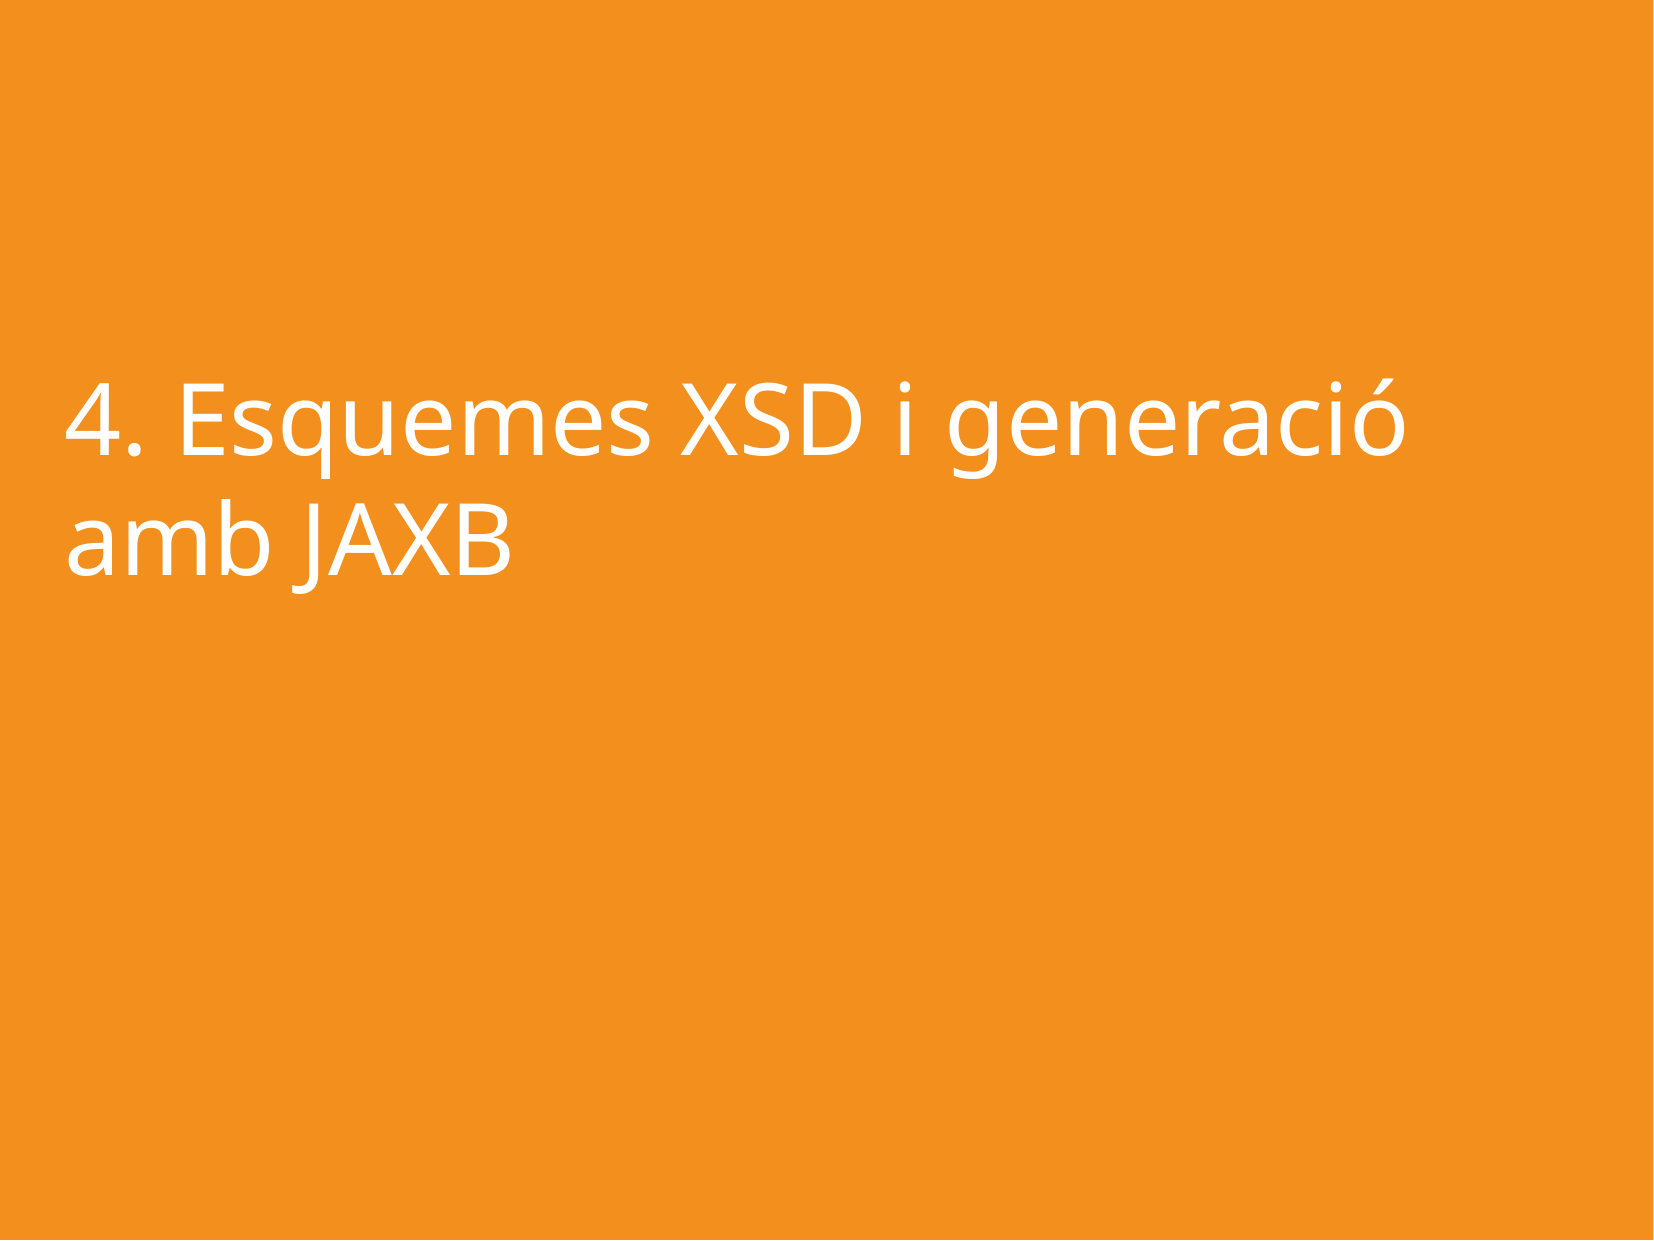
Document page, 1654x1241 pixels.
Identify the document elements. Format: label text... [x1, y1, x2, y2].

title 4. Esquemes XSD i generació amb JAXB [64, 355, 1561, 596]
